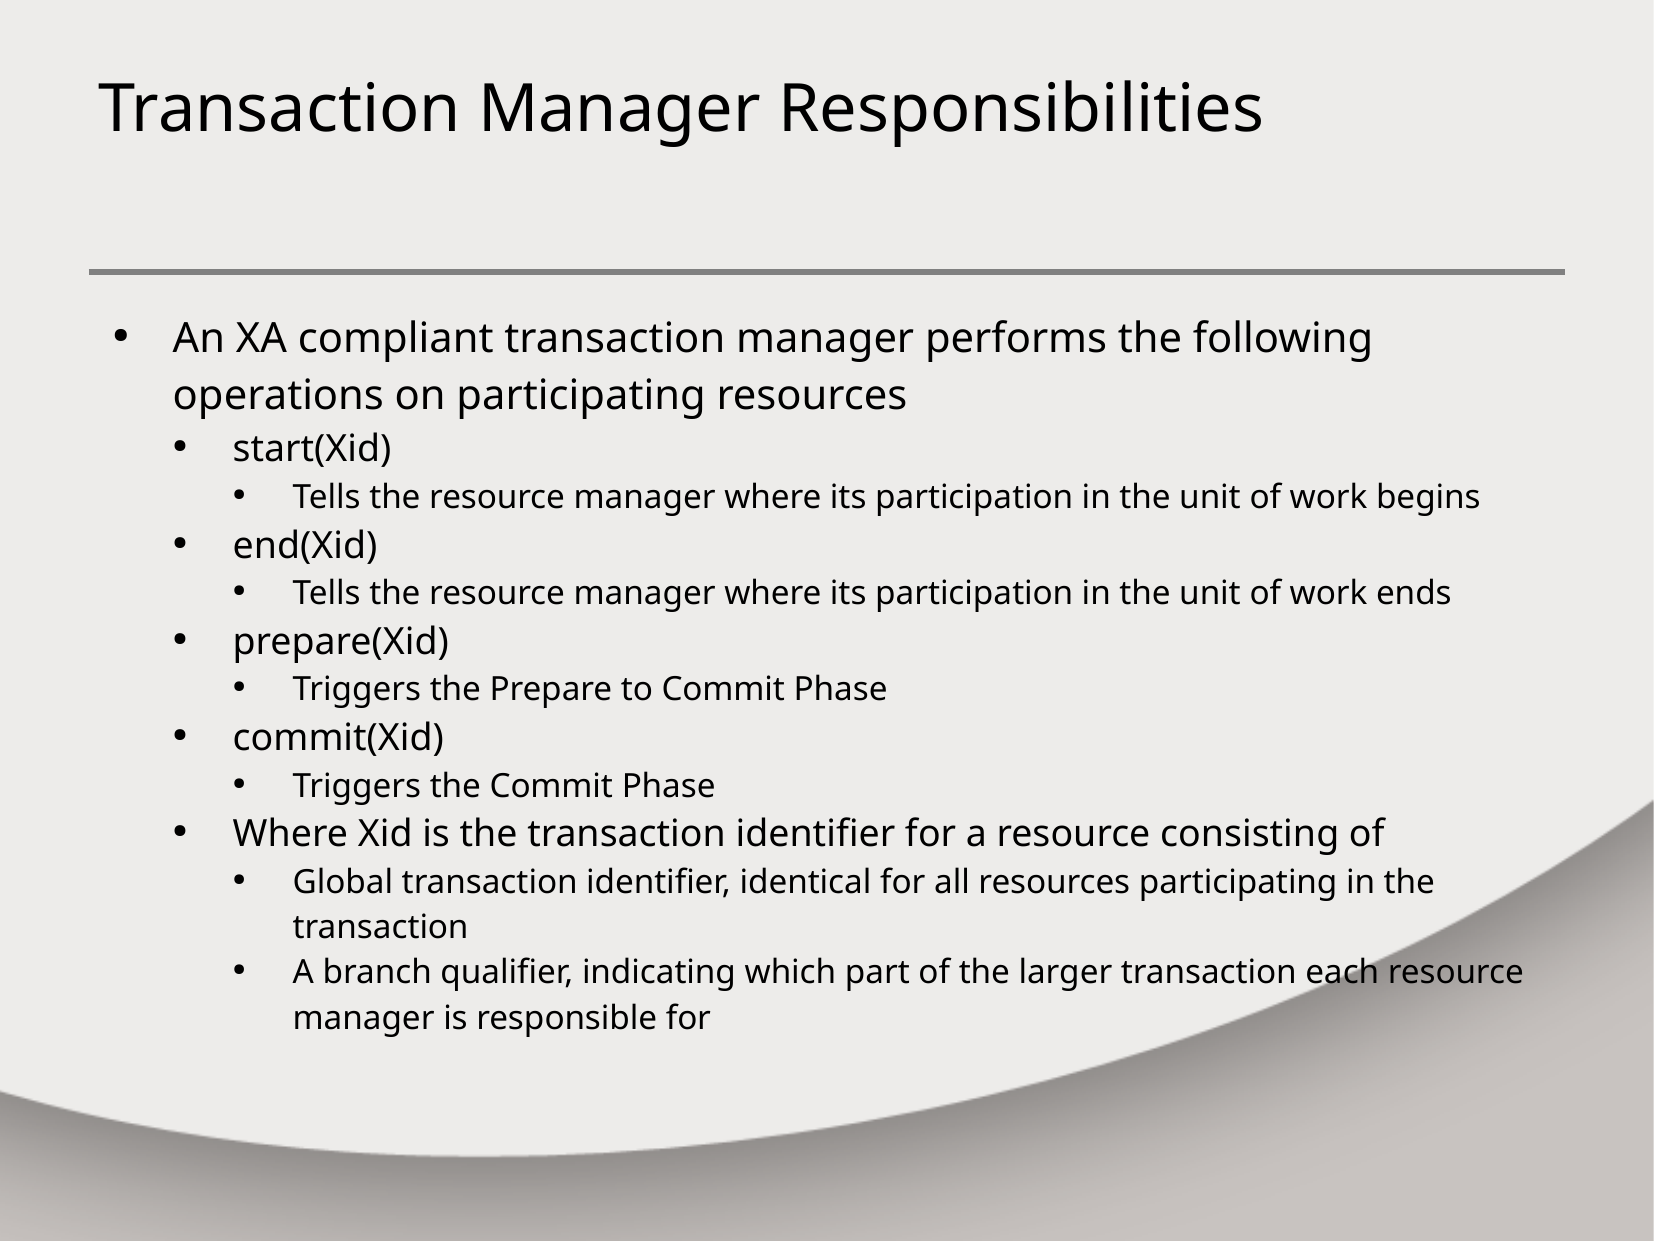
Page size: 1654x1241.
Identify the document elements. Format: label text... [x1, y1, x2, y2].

text_box An XA compliant transaction manager performs the following operations on participating resources start(Xid) Tells the resource manager where its participation in the unit of work begins end(Xid) Tells the resource manager where its participation in the unit of work ends prepare(Xid) Triggers the Prepare to Commit Phase commit(Xid) Triggers the Commit Phase Where Xid is the transaction identifier for a resource consisting of Global transaction identifier, identical for all resources participating in the transaction A branch qualifier, indicating which part of the larger transaction each resource manager is responsible for [97, 300, 1561, 1163]
picture [0, 0, 1654, 1241]
title Transaction Manager Responsibilities [98, 75, 1561, 226]
